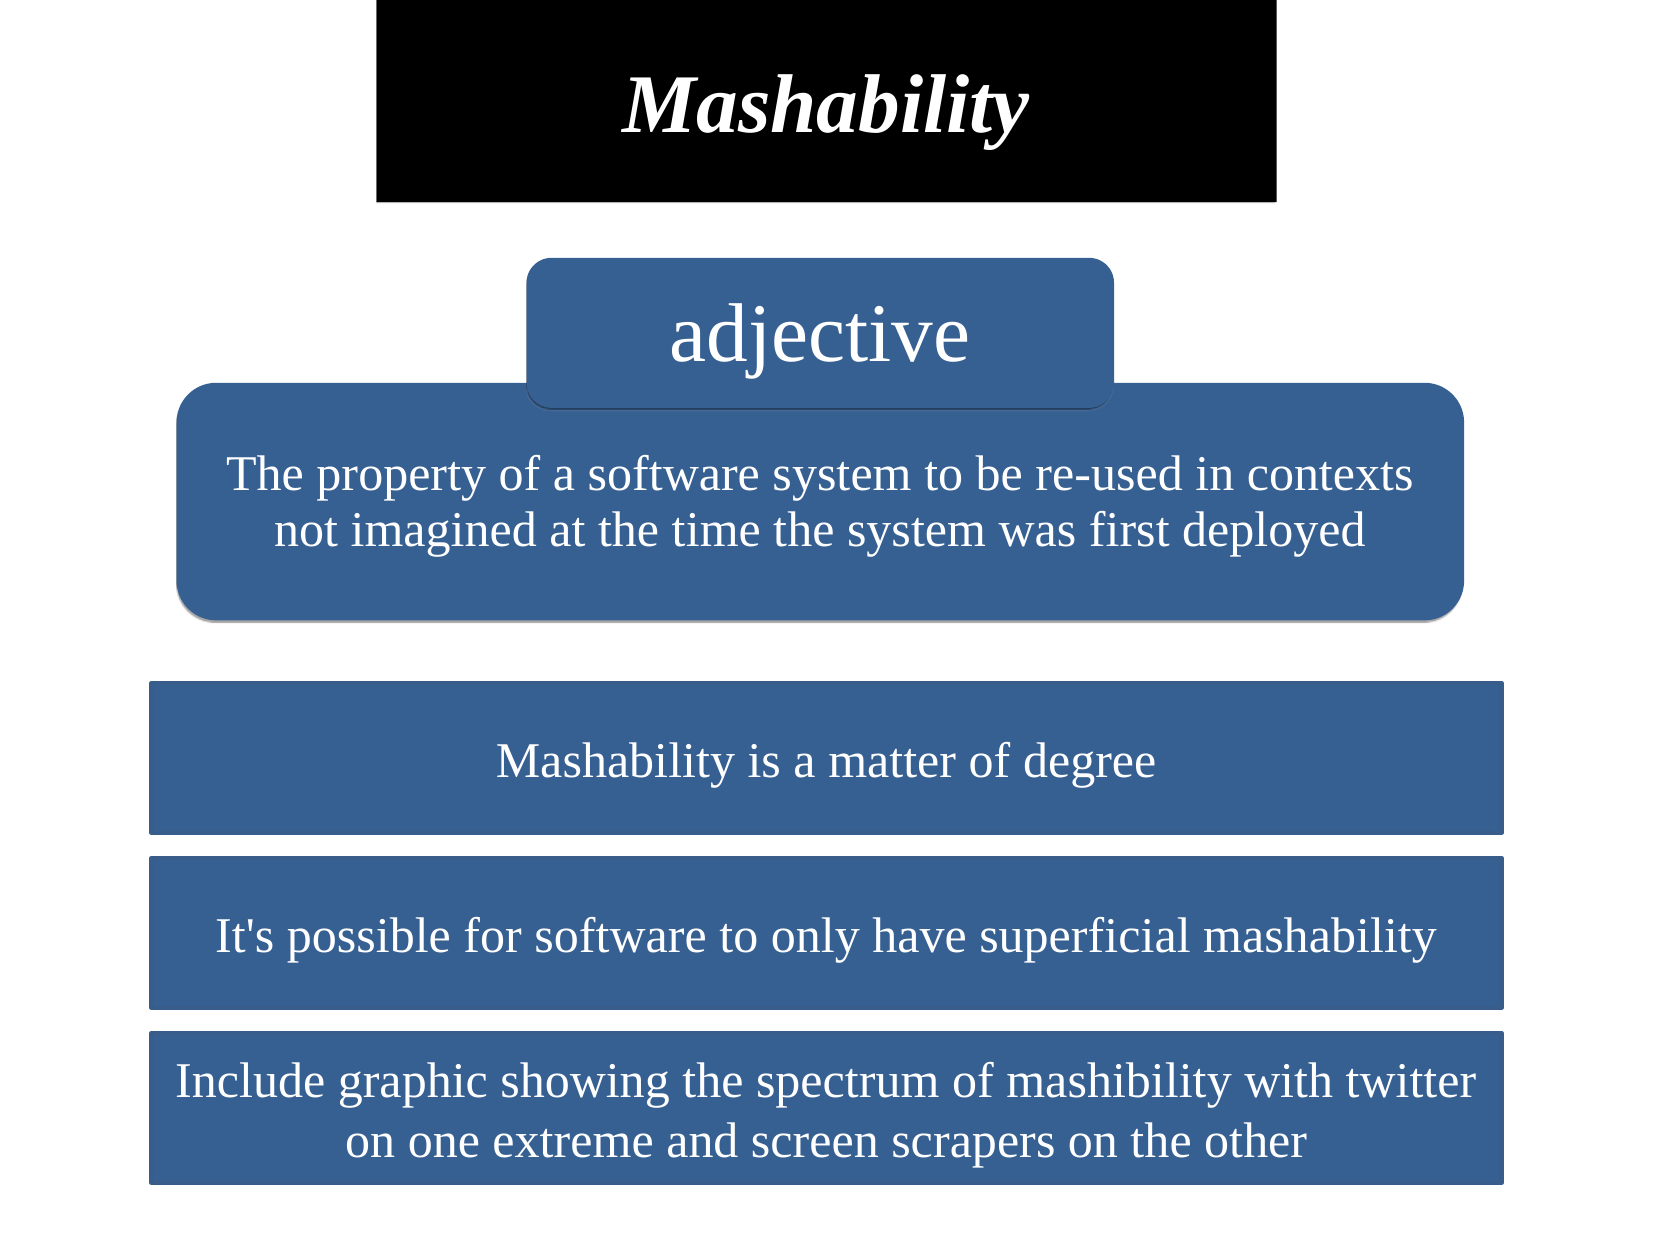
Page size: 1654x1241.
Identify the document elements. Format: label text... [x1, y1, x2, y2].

text_box The property of a software system to be re-used in contexts not imagined at the time the system was first deployed [176, 382, 1465, 621]
title Mashability [376, 0, 1277, 203]
text_box Mashability is a matter of degree [152, 683, 1502, 833]
text_box Include graphic showing the spectrum of mashibility with twitter on one extreme and screen scrapers on the other [152, 1033, 1502, 1183]
text_box It's possible for software to only have superficial mashability [152, 858, 1502, 1008]
text_box adjective [526, 257, 1115, 408]
